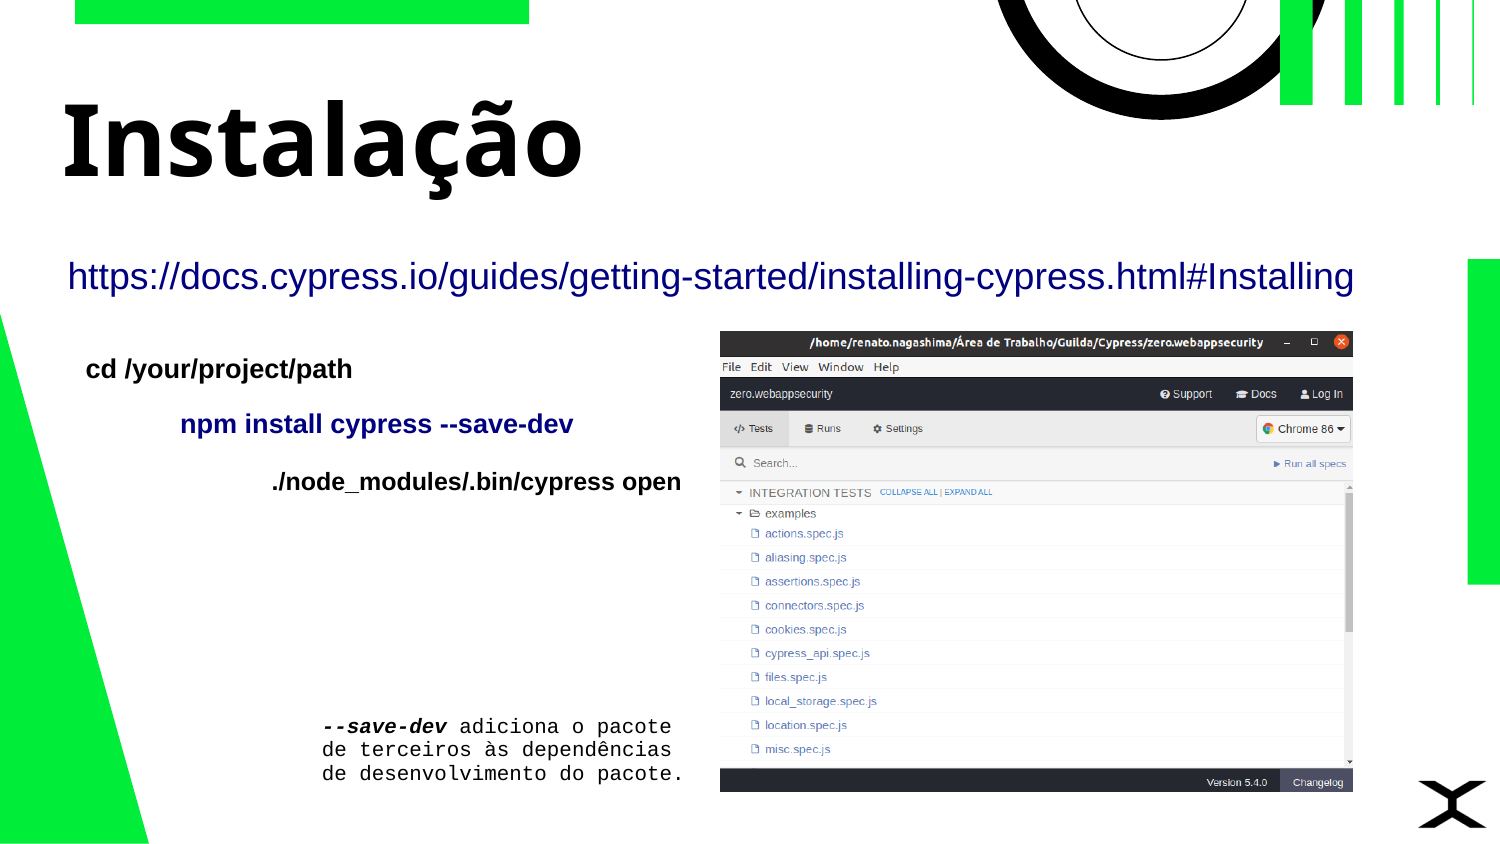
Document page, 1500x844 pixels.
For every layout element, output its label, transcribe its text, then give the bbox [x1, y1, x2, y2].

text_box --save-dev adiciona o pacote de terceiros às dependências de desenvolvimento do pacote. [307, 708, 709, 794]
picture [1418, 780, 1487, 829]
title Instalação [47, 61, 1446, 213]
text_box cd /your/project/path [70, 346, 426, 409]
text_box npm install cypress --save-dev [165, 401, 662, 463]
picture [720, 331, 1353, 792]
text_box https://docs.cypress.io/guides/getting-started/installing-cypress.html#Installing [52, 248, 1371, 347]
text_box ./node_modules/.bin/cypress open [256, 460, 720, 522]
